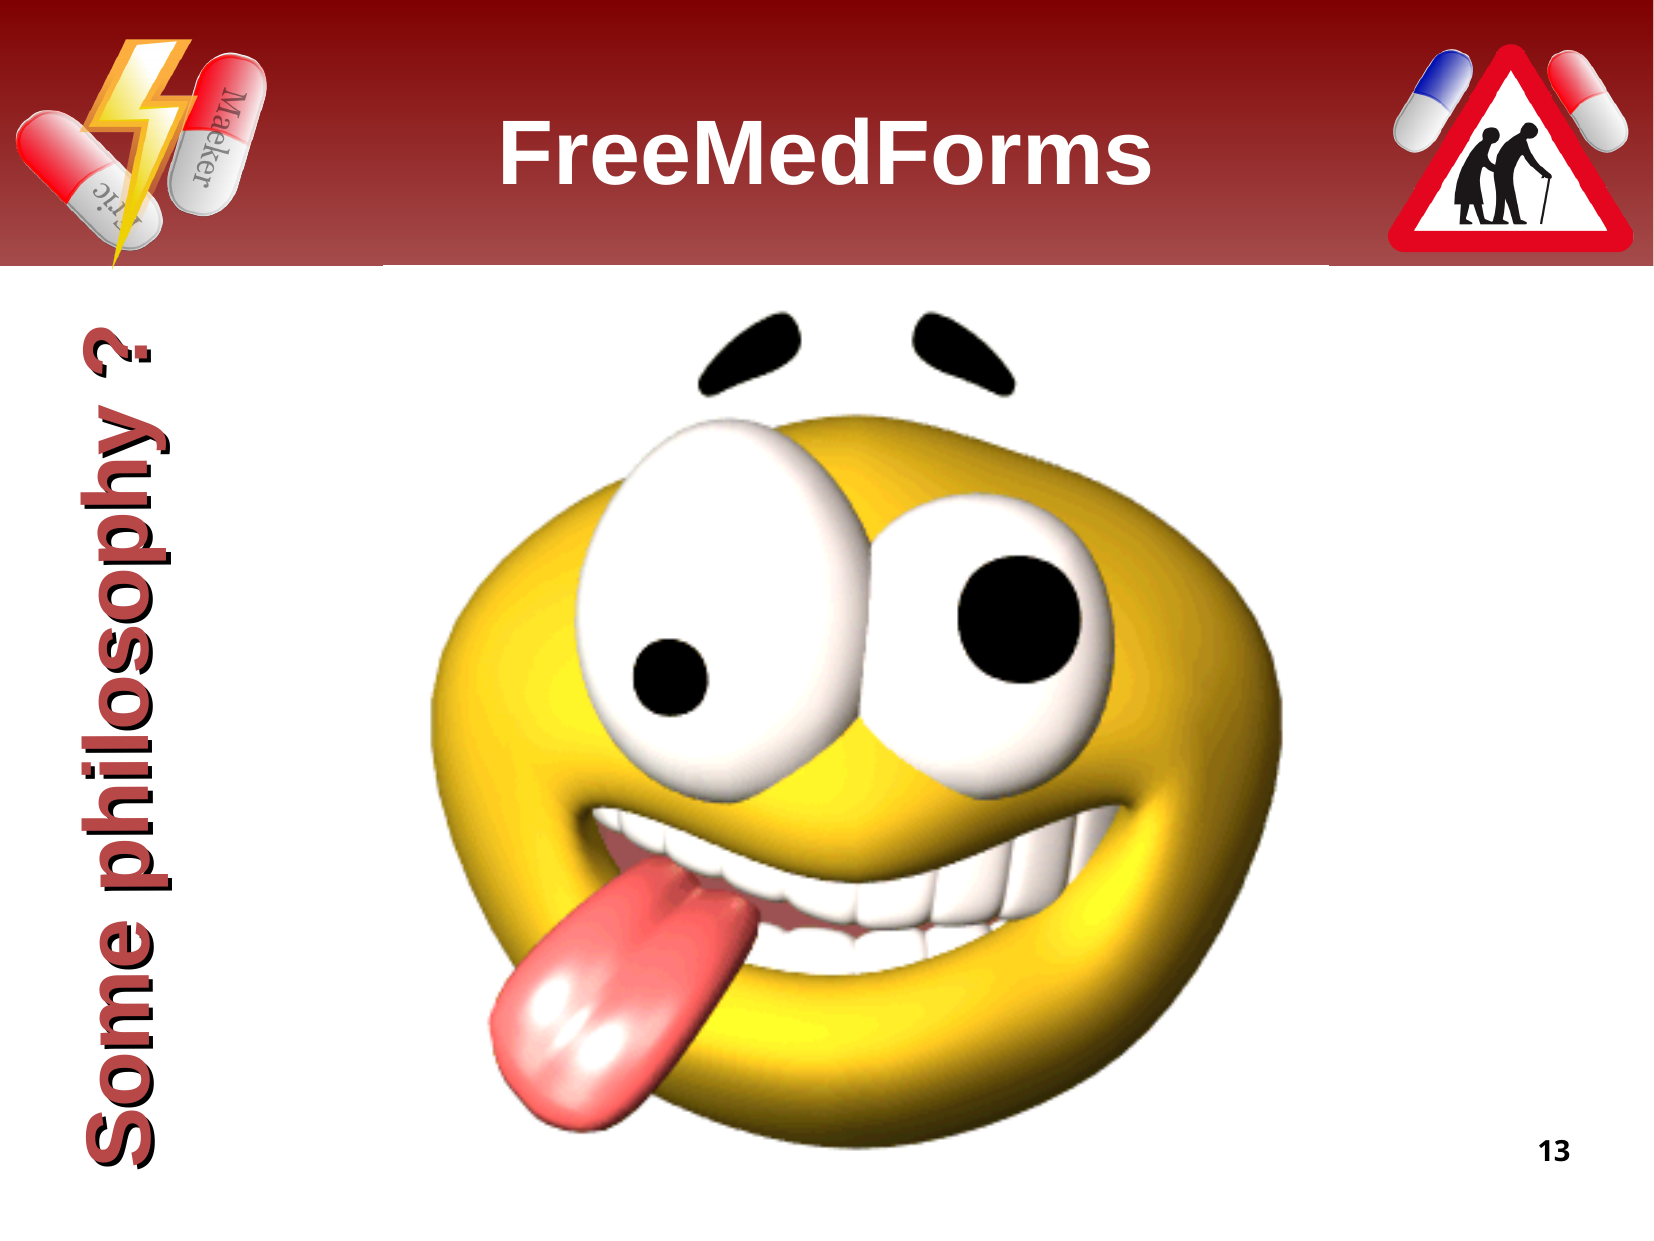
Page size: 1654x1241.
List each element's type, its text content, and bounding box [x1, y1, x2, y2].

text_box Some philosophy ? [55, 295, 178, 1196]
picture [383, 265, 1329, 1237]
picture [0, 29, 271, 273]
title FreeMedForms [295, 49, 1359, 257]
picture [1387, 29, 1634, 266]
